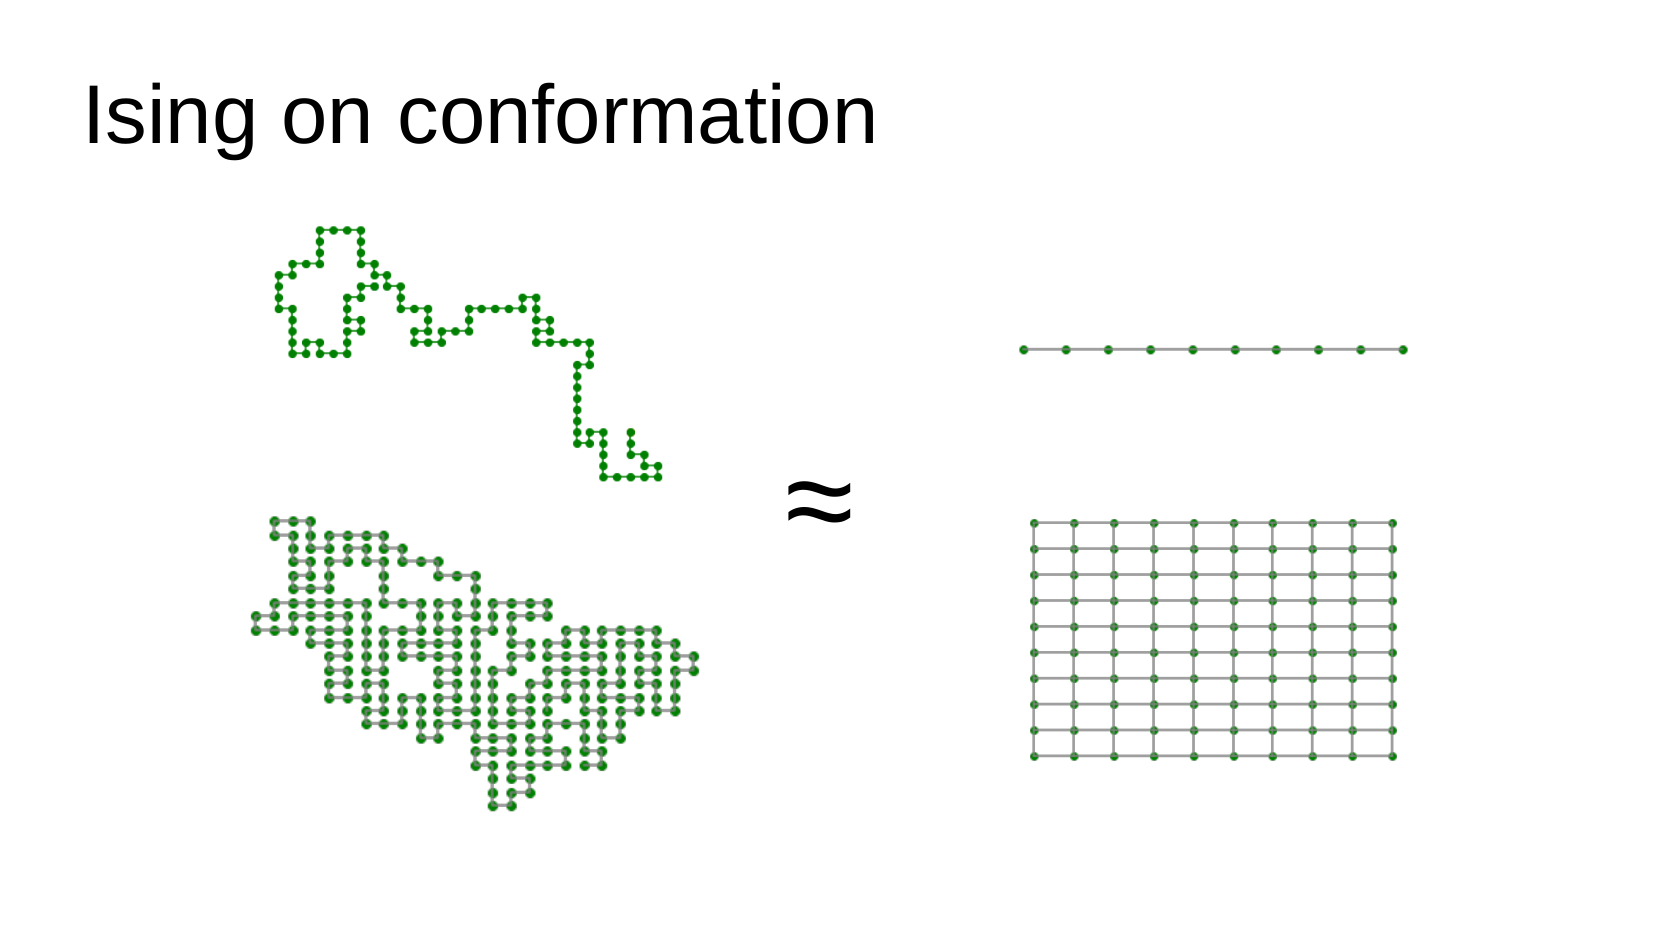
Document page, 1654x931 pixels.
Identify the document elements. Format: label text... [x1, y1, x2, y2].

title Ising on conformation [82, 37, 1571, 193]
text_box ≈ [752, 423, 888, 604]
picture [224, 210, 725, 830]
picture [996, 206, 1430, 494]
picture [1008, 504, 1418, 776]
